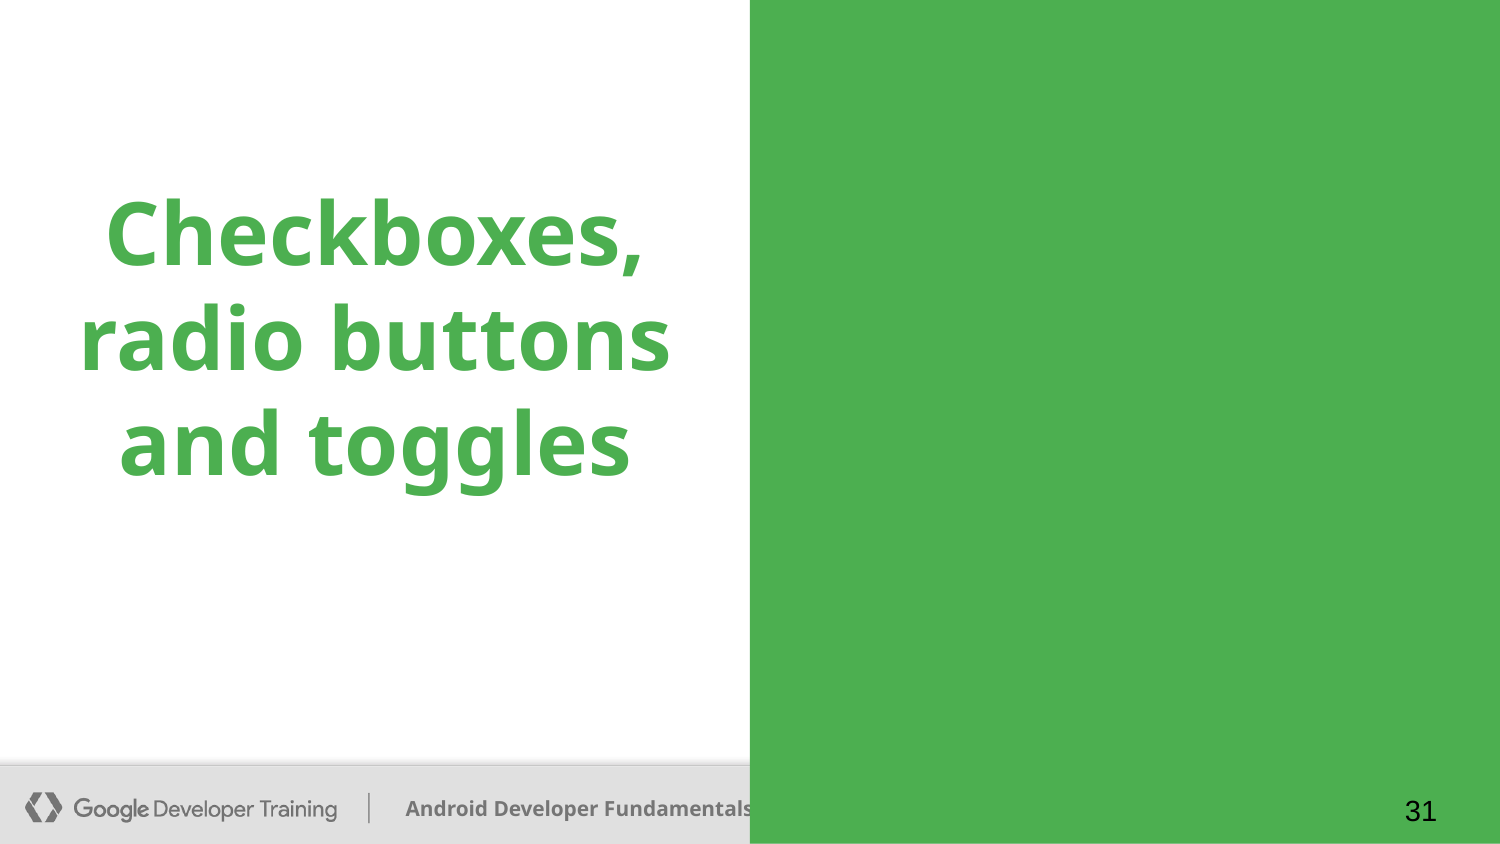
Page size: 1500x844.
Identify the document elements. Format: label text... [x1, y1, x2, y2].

picture [0, 0, 749, 844]
title Checkboxes, radio buttons and toggles [43, 264, 708, 508]
slide_number <number> [1389, 777, 1480, 842]
